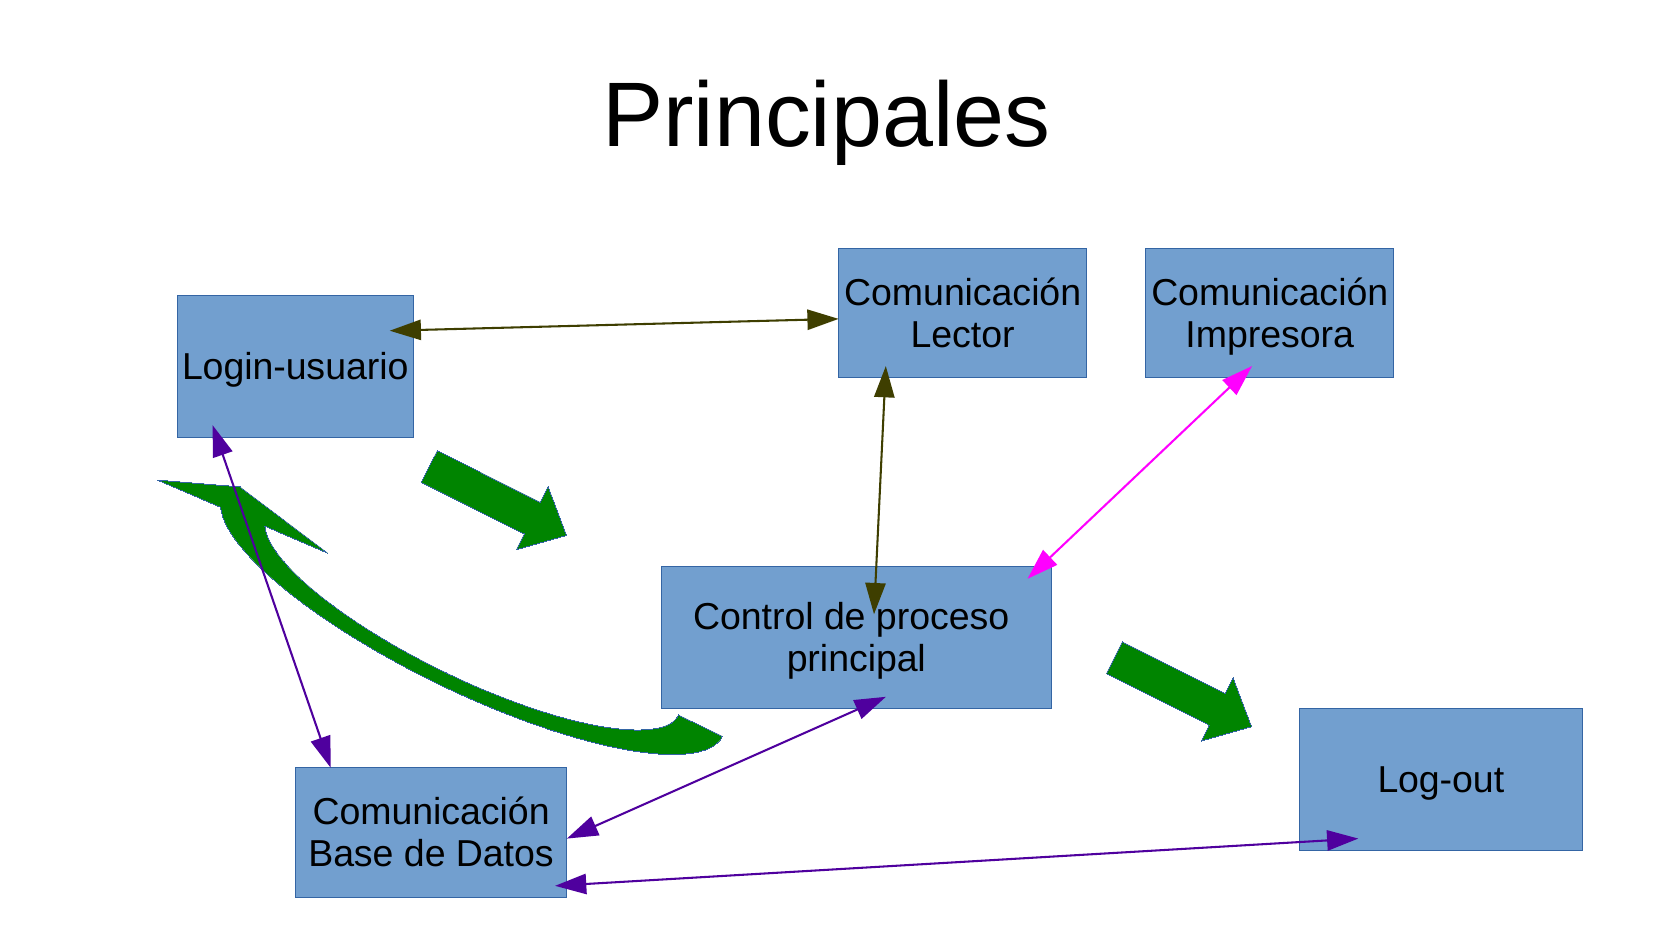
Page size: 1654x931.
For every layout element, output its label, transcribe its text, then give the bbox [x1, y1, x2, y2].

text_box [421, 450, 567, 550]
text_box Control de proceso principal [661, 566, 1052, 709]
text_box [235, 486, 723, 755]
title Principales [82, 37, 1571, 193]
text_box Comunicación Impresora [1145, 248, 1394, 378]
text_box [157, 480, 260, 568]
text_box Comunicación Base de Datos [295, 767, 567, 898]
text_box [1106, 641, 1252, 742]
text_box Login-usuario [177, 295, 414, 438]
text_box Comunicación Lector [838, 248, 1087, 378]
text_box Log-out [1299, 708, 1583, 851]
text_box Log-out [1299, 842, 1327, 851]
